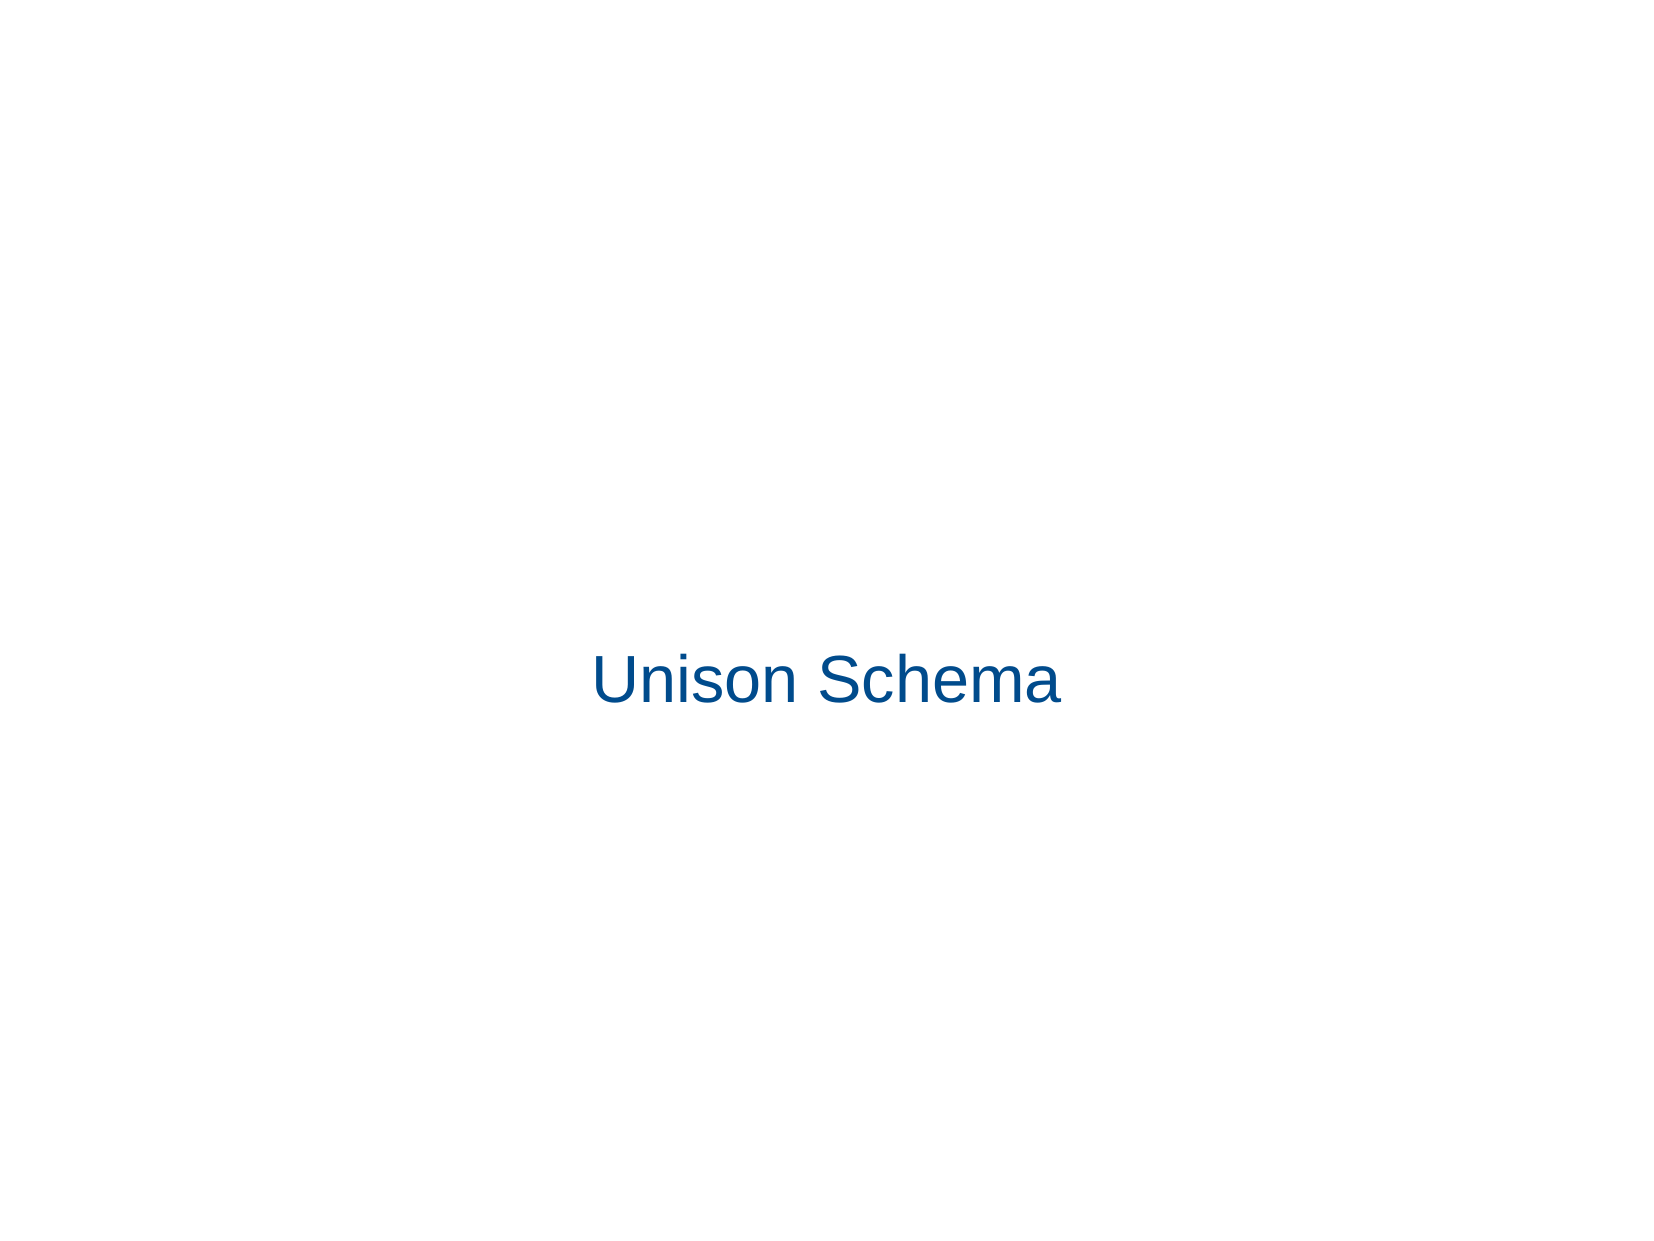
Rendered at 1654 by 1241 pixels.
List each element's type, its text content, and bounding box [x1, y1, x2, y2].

subtitle Unison Schema [29, 206, 1625, 1152]
